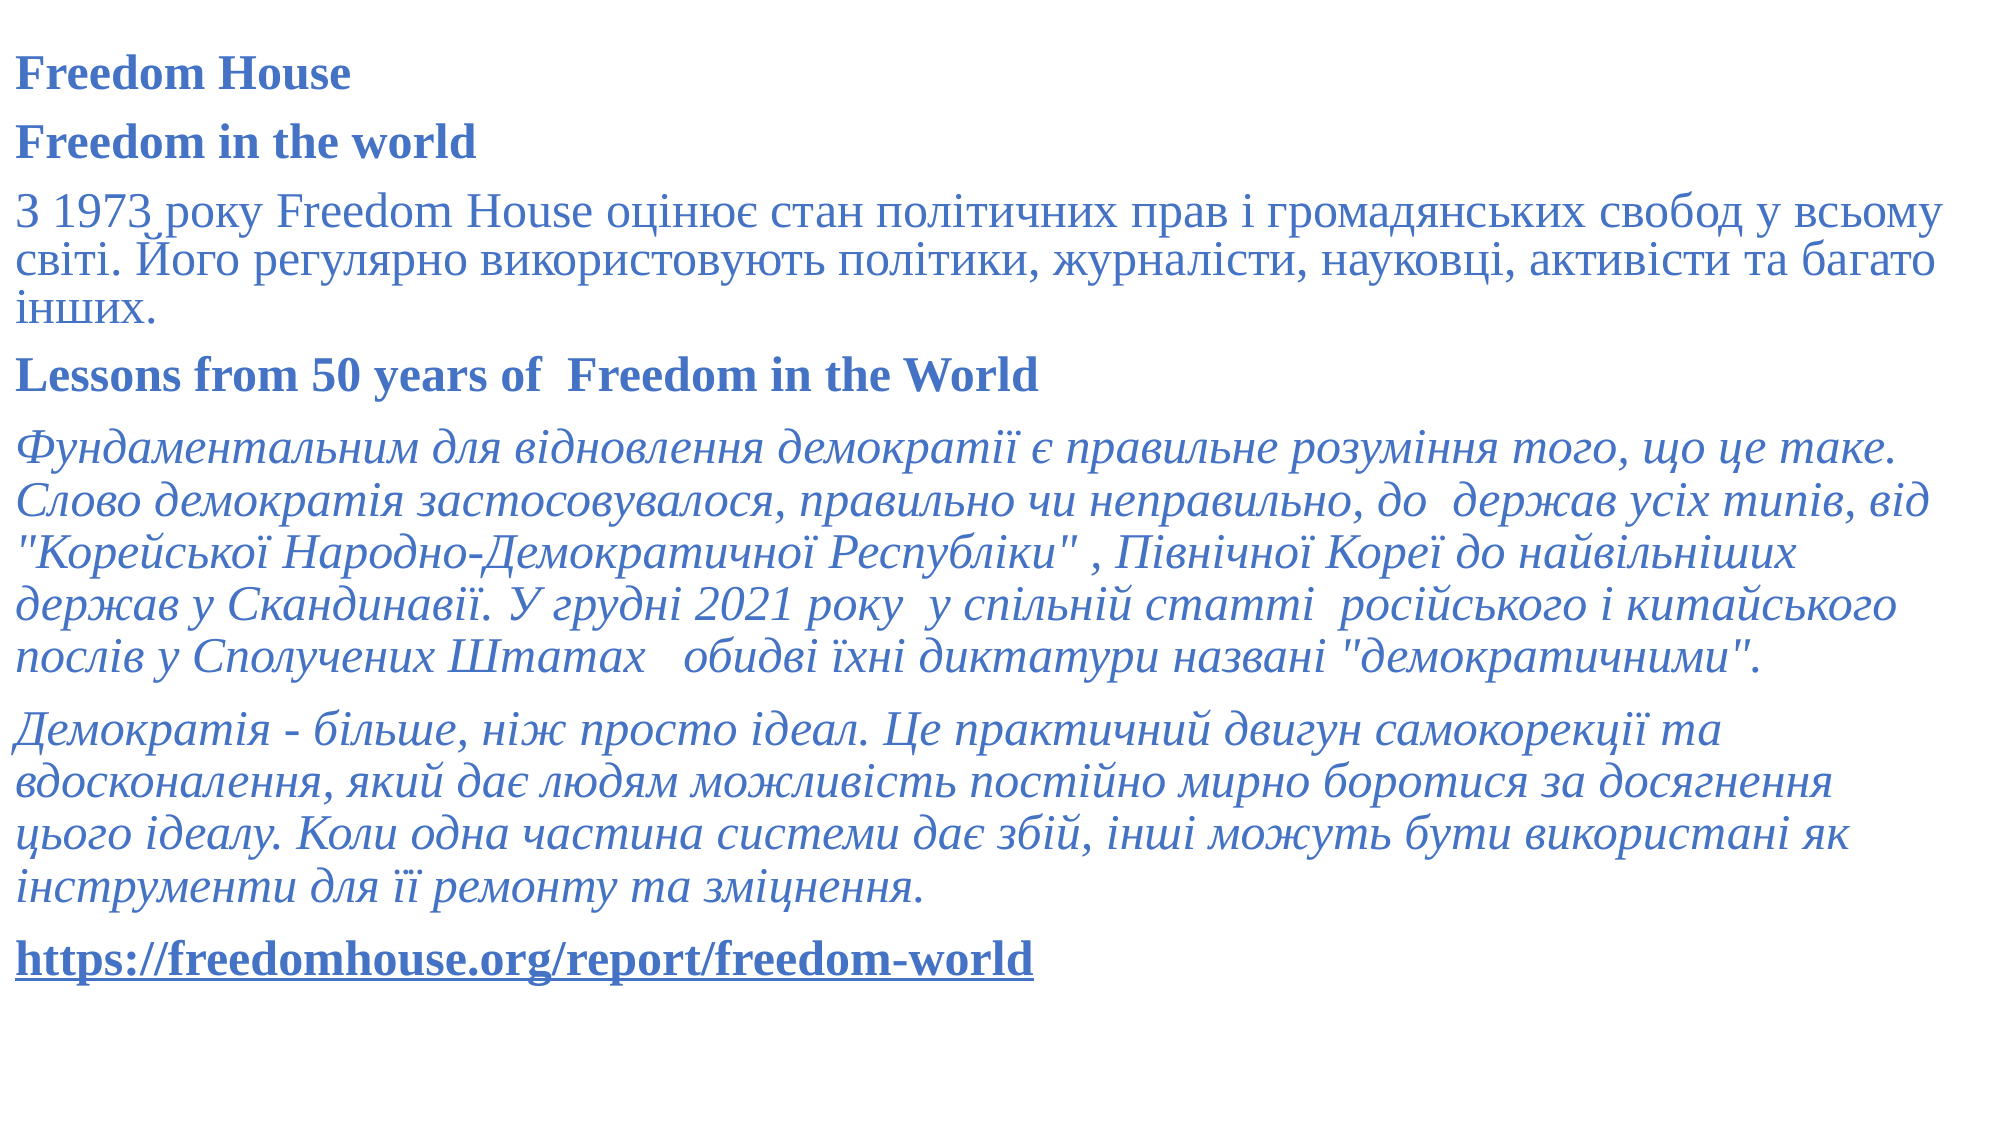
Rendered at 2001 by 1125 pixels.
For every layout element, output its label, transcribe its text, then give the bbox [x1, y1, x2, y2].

list Freedom House Freedom in the world З 1973 року Freedom House оцінює стан політичних прав і громадянських свобод у всьому світі. Його регулярно використовують політики, журналісти, науковці, активісти та багато інших. Lessons from 50 years of Freedom in the World Фундаментальним для відновлення демократії є правильне розуміння того, що це таке. Слово демократія застосовувалося, правильно чи неправильно, до держав усіх типів, від "Корейської Народно-Демократичної Республіки" , Північної Кореї до найвільніших держав у Скандинавії. У грудні 2021 року у спільній статті російського і китайського послів у Сполучених Штатах обидві їхні диктатури названі "демократичними". Демократія - більше, ніж просто ідеал. Це практичний двигун самокорекції та вдосконалення, який дає людям можливість постійно мирно боротися за досягнення цього ідеалу. Коли одна частина системи дає збій, інші можуть бути використані як інструменти для її ремонту та зміцнення. https://freedomhouse.org/report/freedom-world [0, 0, 1974, 1125]
